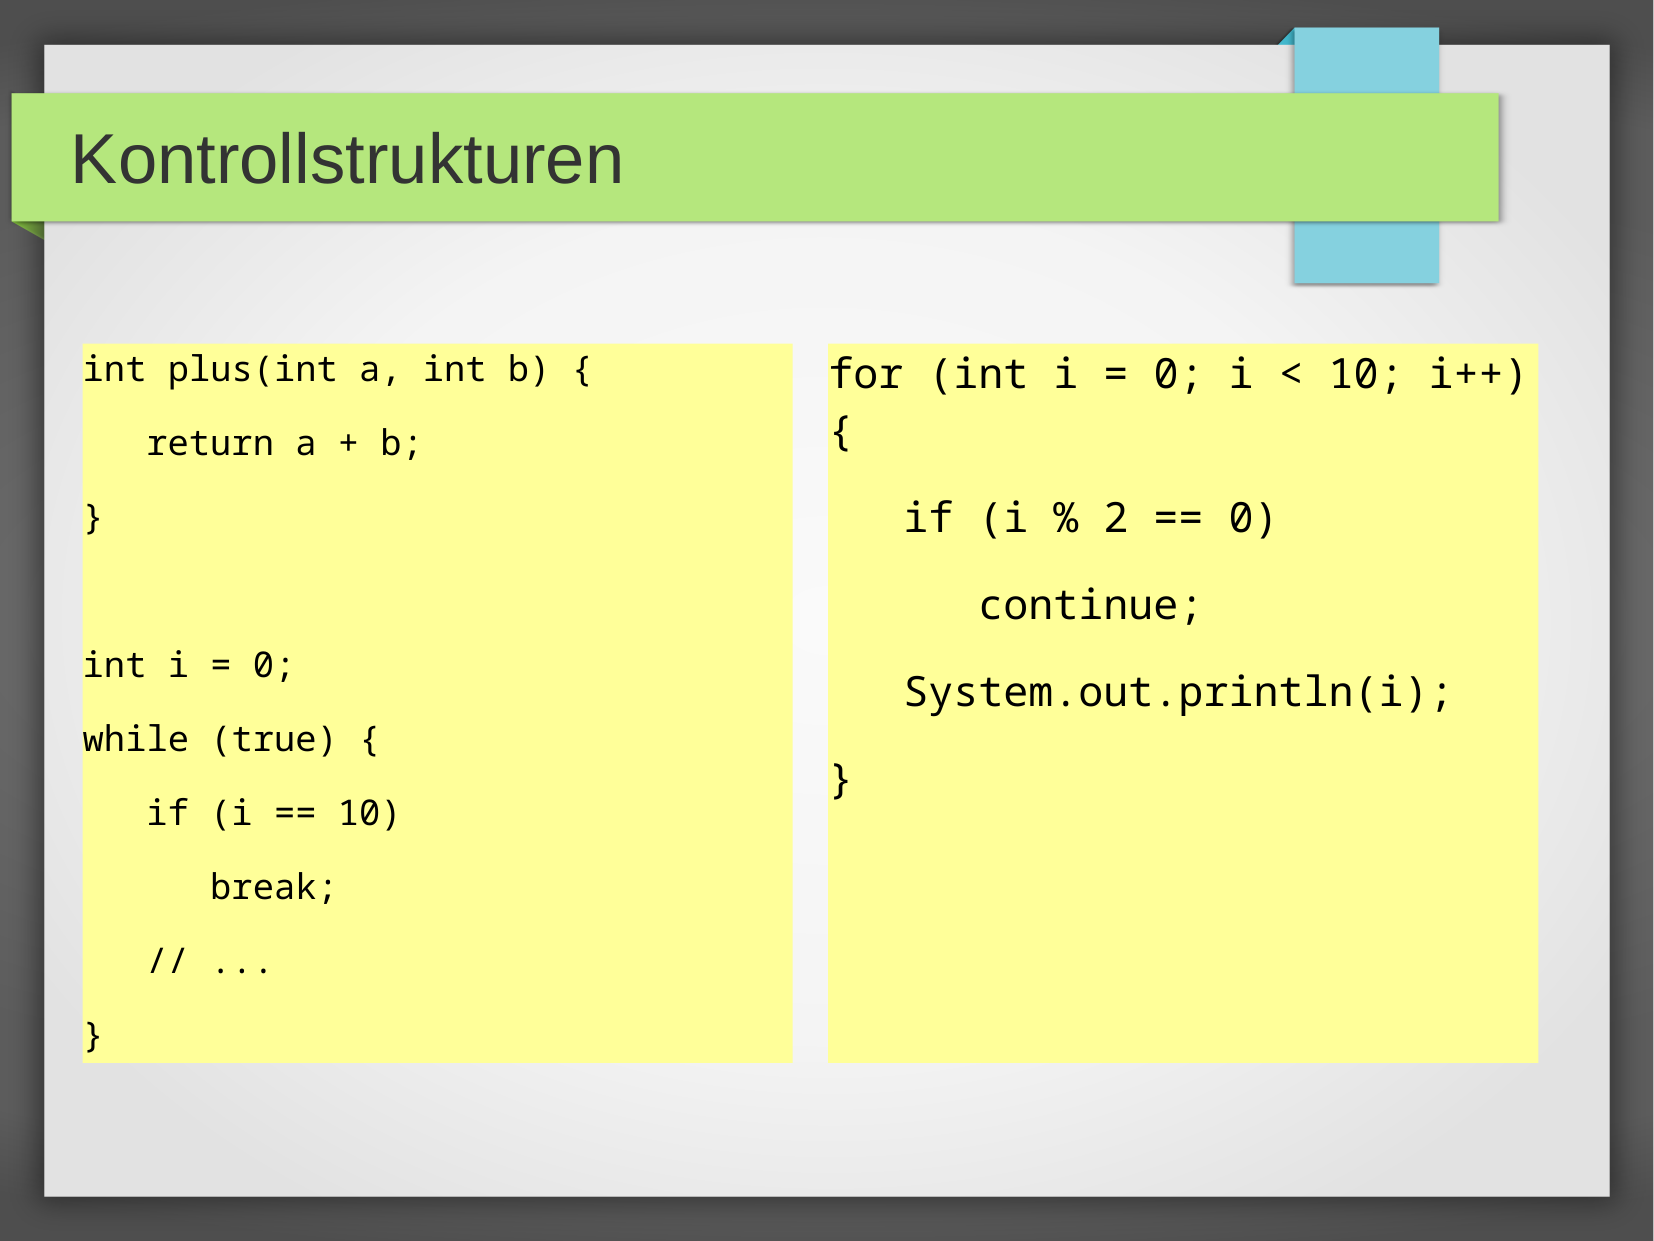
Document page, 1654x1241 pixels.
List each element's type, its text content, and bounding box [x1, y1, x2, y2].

list for (int i = 0; i < 10; i++) { if (i % 2 == 0) continue; System.out.println(i); } [828, 343, 1539, 1063]
title Kontrollstrukturen [70, 106, 1229, 213]
list int plus(int a, int b) { return a + b; } int i = 0; while (true) { if (i == 10) break; // ... } [82, 343, 793, 1063]
picture [0, 0, 1654, 1241]
